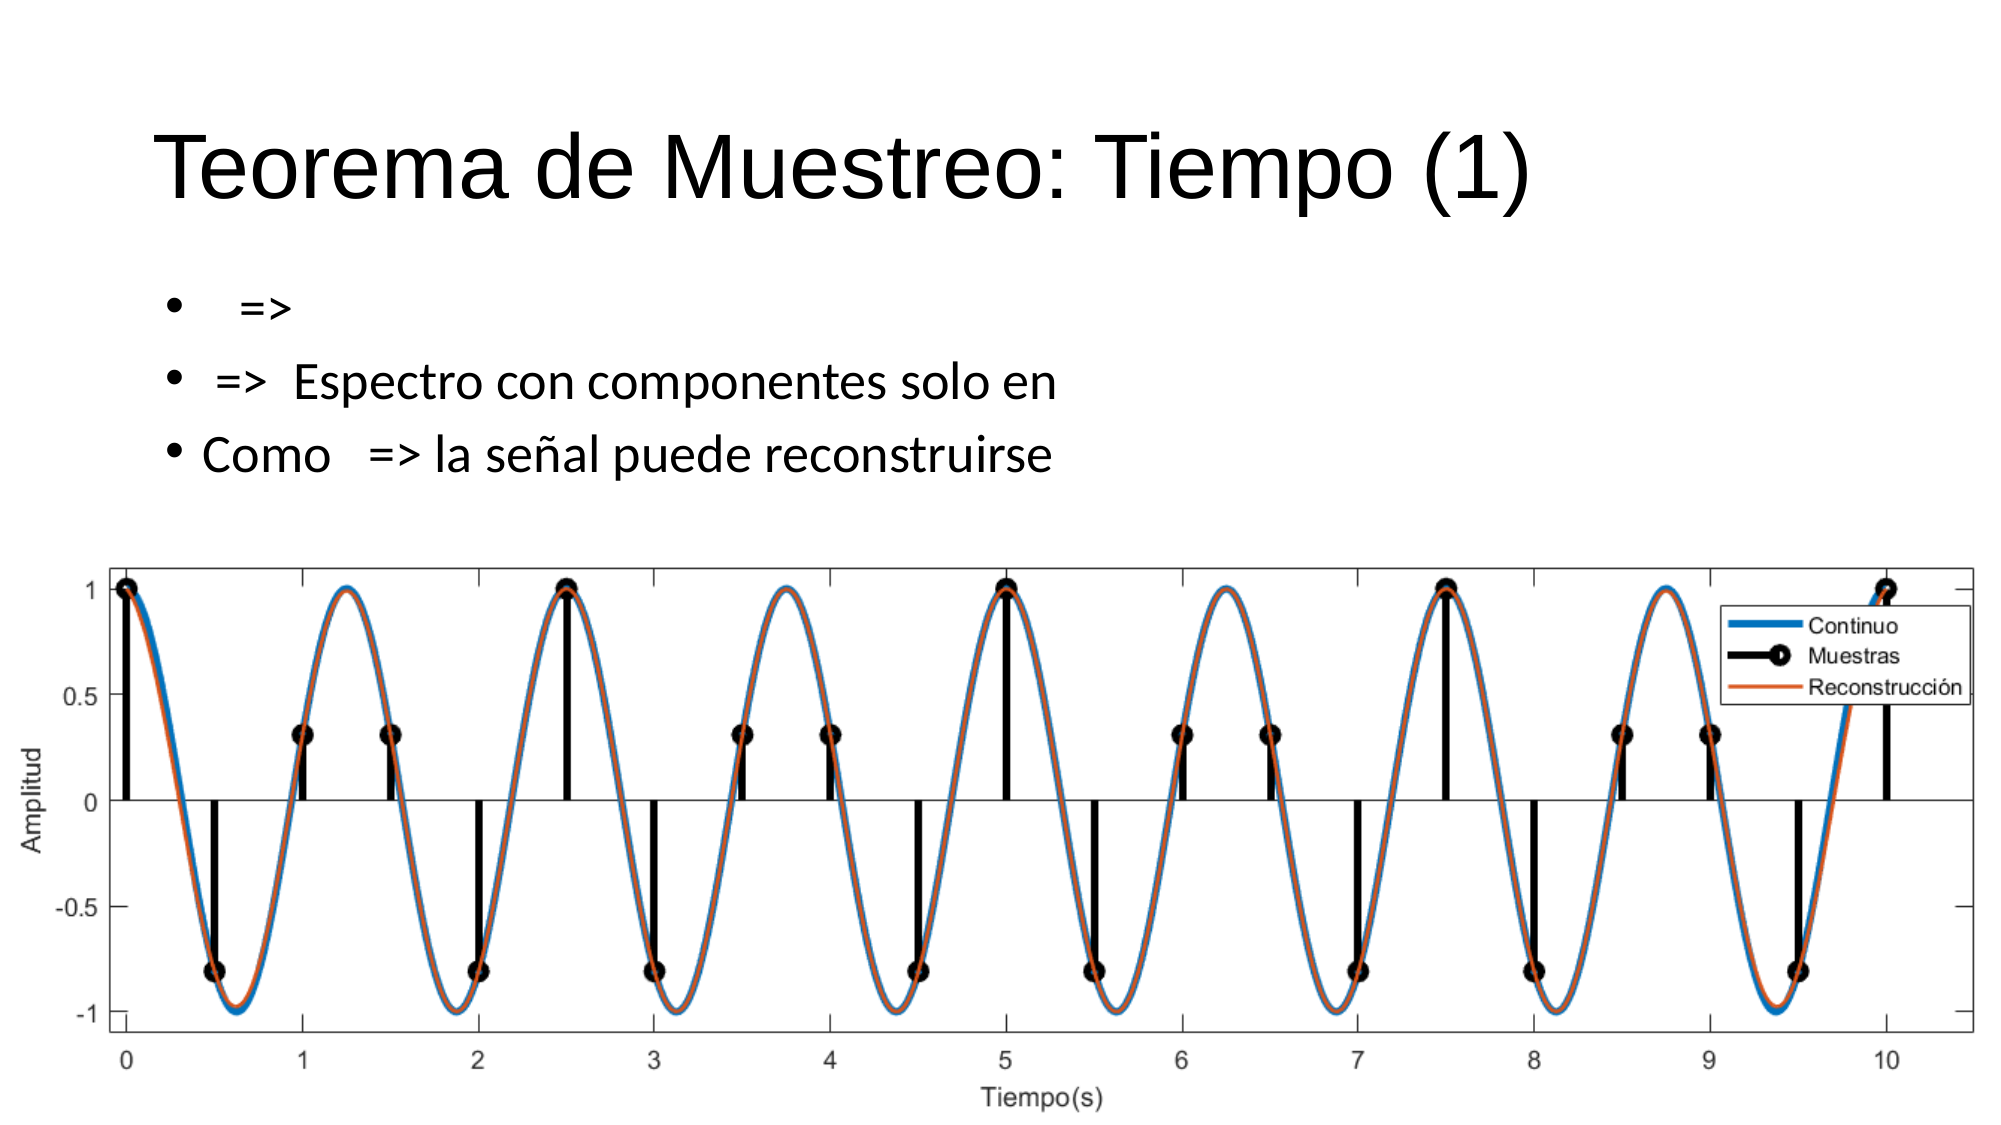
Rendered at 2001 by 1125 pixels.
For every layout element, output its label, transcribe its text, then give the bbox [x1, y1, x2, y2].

picture [7, 562, 1993, 1114]
list => => Espectro con componentes solo en Como => la señal puede reconstruirse [150, 277, 1850, 530]
title Teorema de Muestreo: Tiempo (1) [137, 59, 1863, 278]
